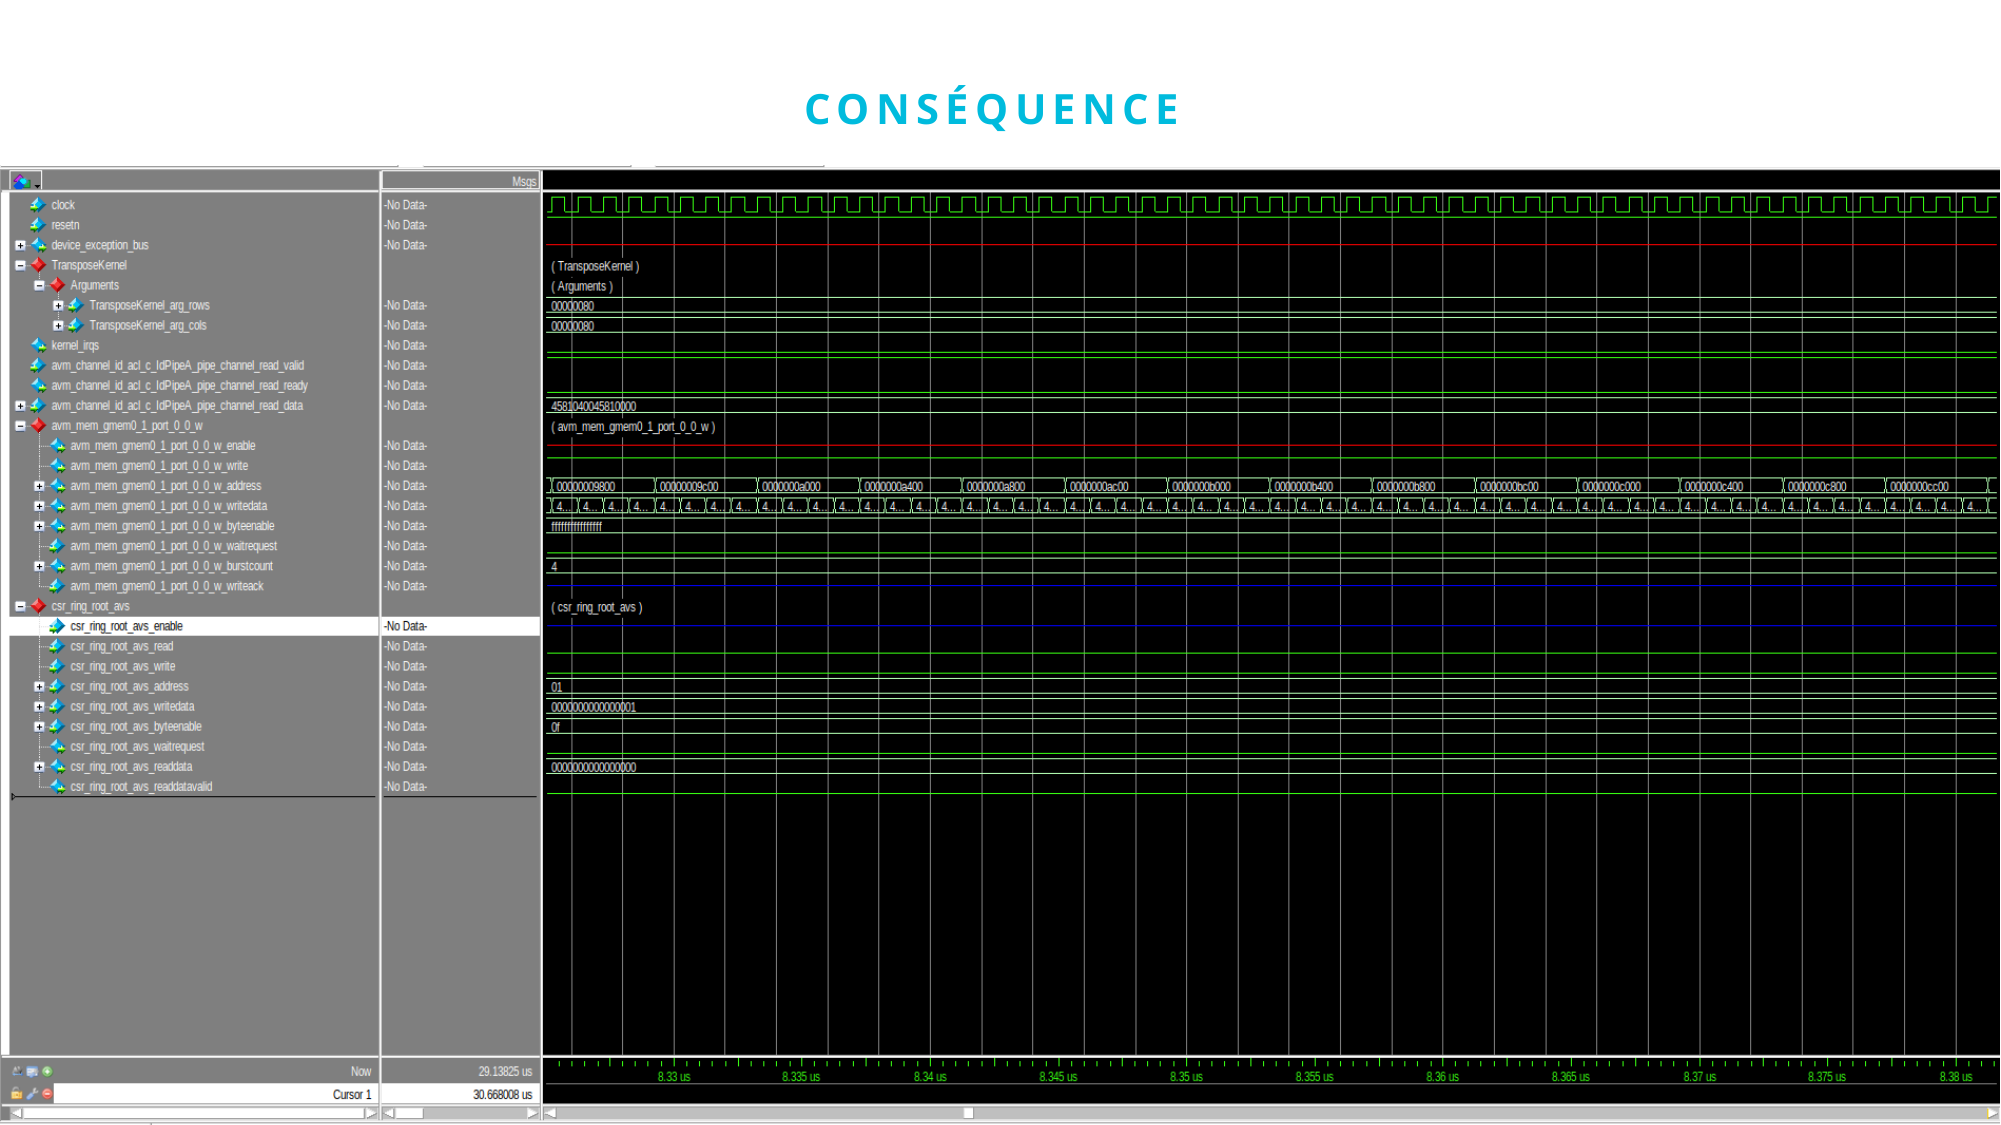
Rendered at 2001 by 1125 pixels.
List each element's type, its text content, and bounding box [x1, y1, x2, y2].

picture [0, 165, 2000, 1125]
title Conséquence [283, 82, 1701, 134]
